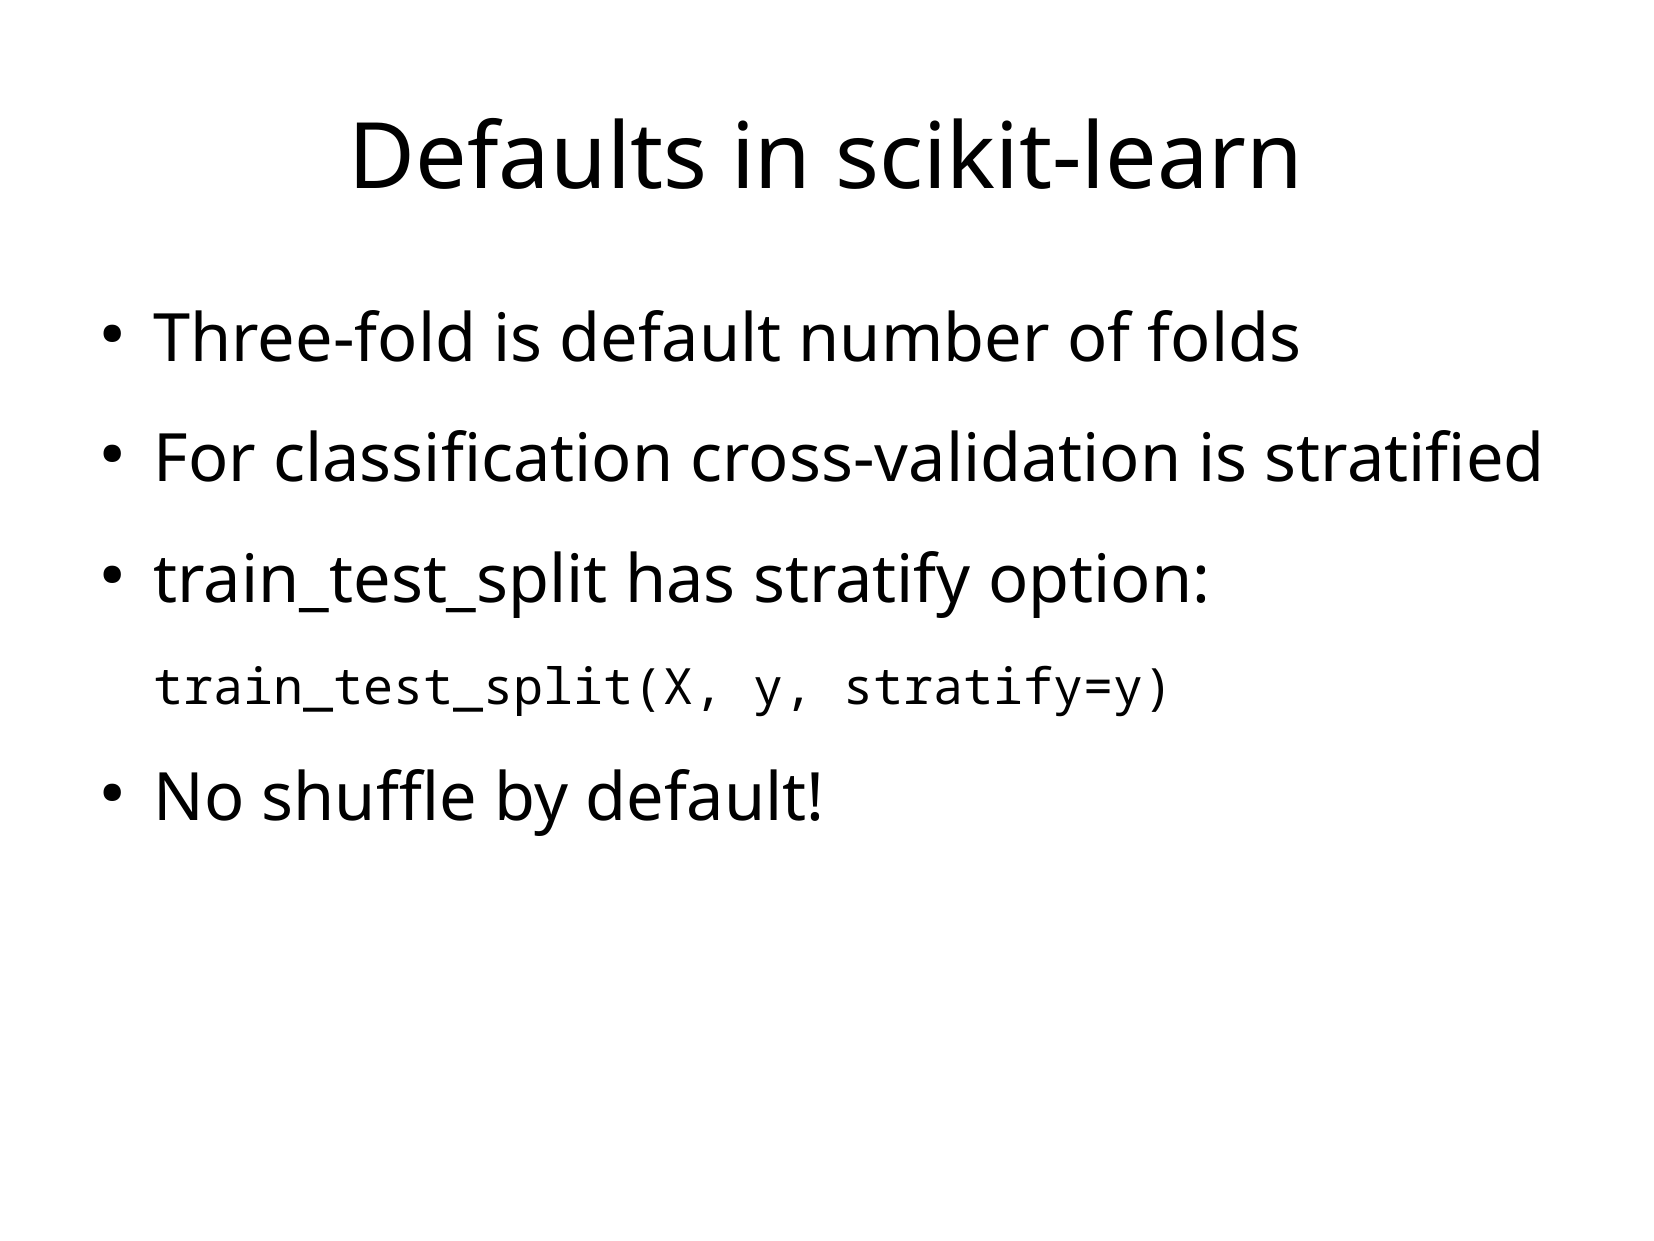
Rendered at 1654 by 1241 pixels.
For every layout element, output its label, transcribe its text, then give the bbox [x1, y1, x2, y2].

list Three-fold is default number of folds For classification cross-validation is stratified train_test_split has stratify option: train_test_split(X, y, stratify=y) No shuffle by default! [82, 290, 1571, 1010]
title Defaults in scikit-learn [82, 49, 1571, 257]
